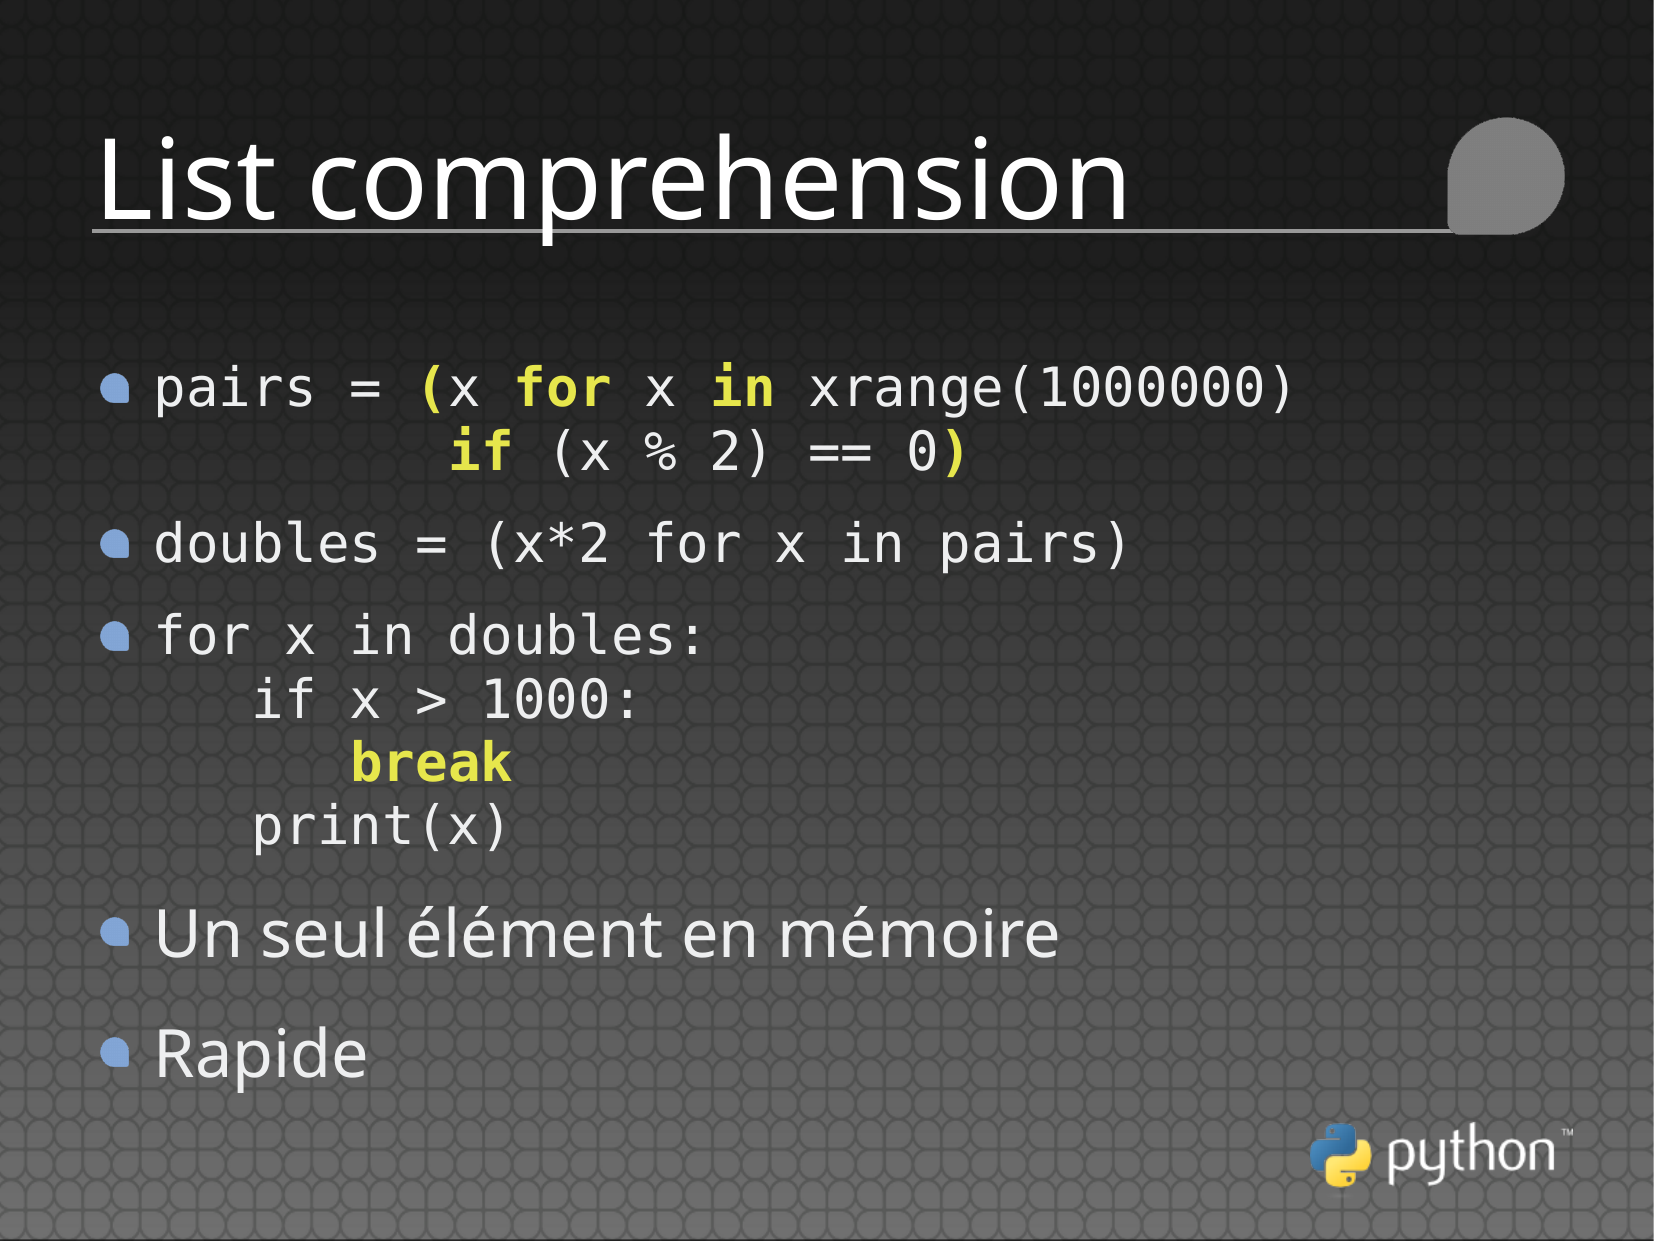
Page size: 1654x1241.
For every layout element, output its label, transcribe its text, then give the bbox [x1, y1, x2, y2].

list pairs = (x for x in xrange(1000000) if (x % 2) == 0) doubles = (x*2 for x in pairs) for x in doubles: if x > 1000: break print(x) Un seul élément en mémoire Rapide [82, 356, 1571, 1094]
picture [0, 0, 1654, 1241]
title List comprehension [94, 100, 1426, 251]
